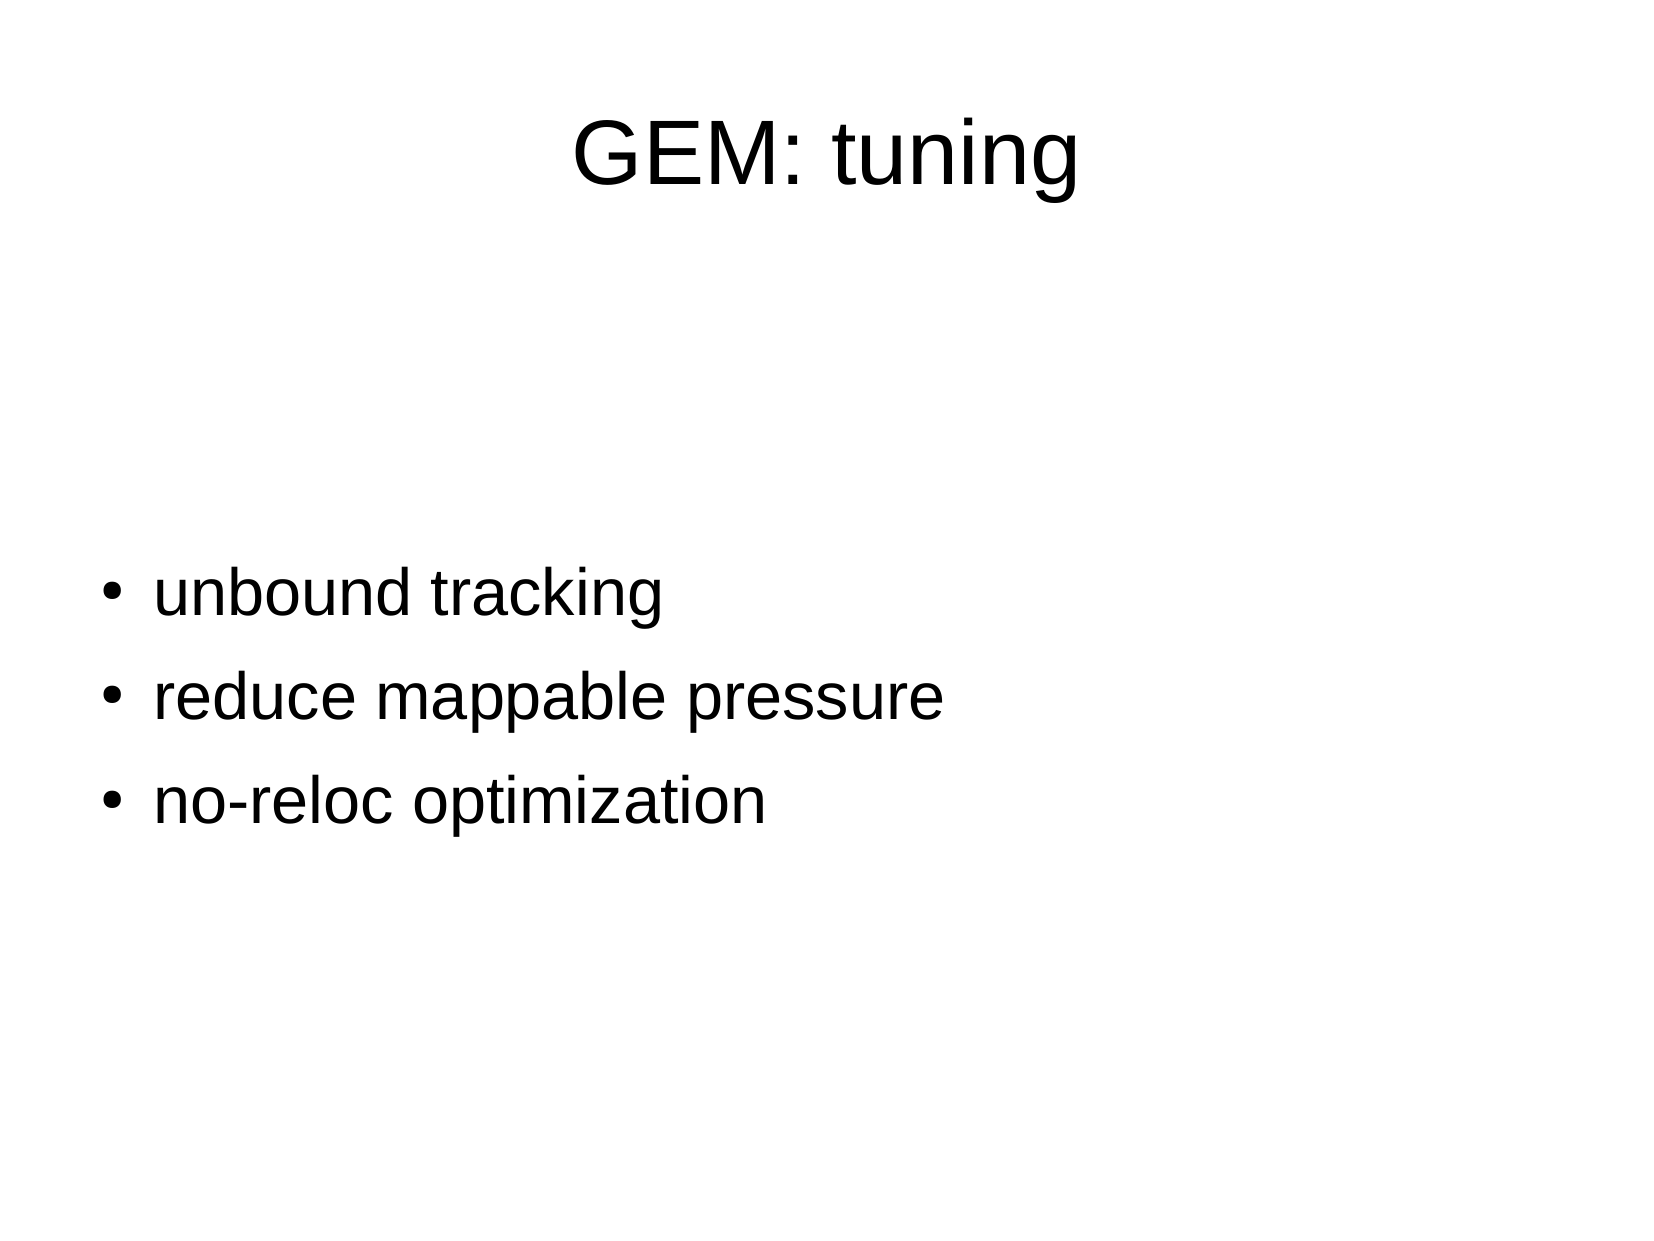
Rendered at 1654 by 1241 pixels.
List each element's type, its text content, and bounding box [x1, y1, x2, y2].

list unbound tracking reduce mappable pressure no-reloc optimization [82, 555, 1571, 1109]
title GEM: tuning [82, 49, 1571, 257]
